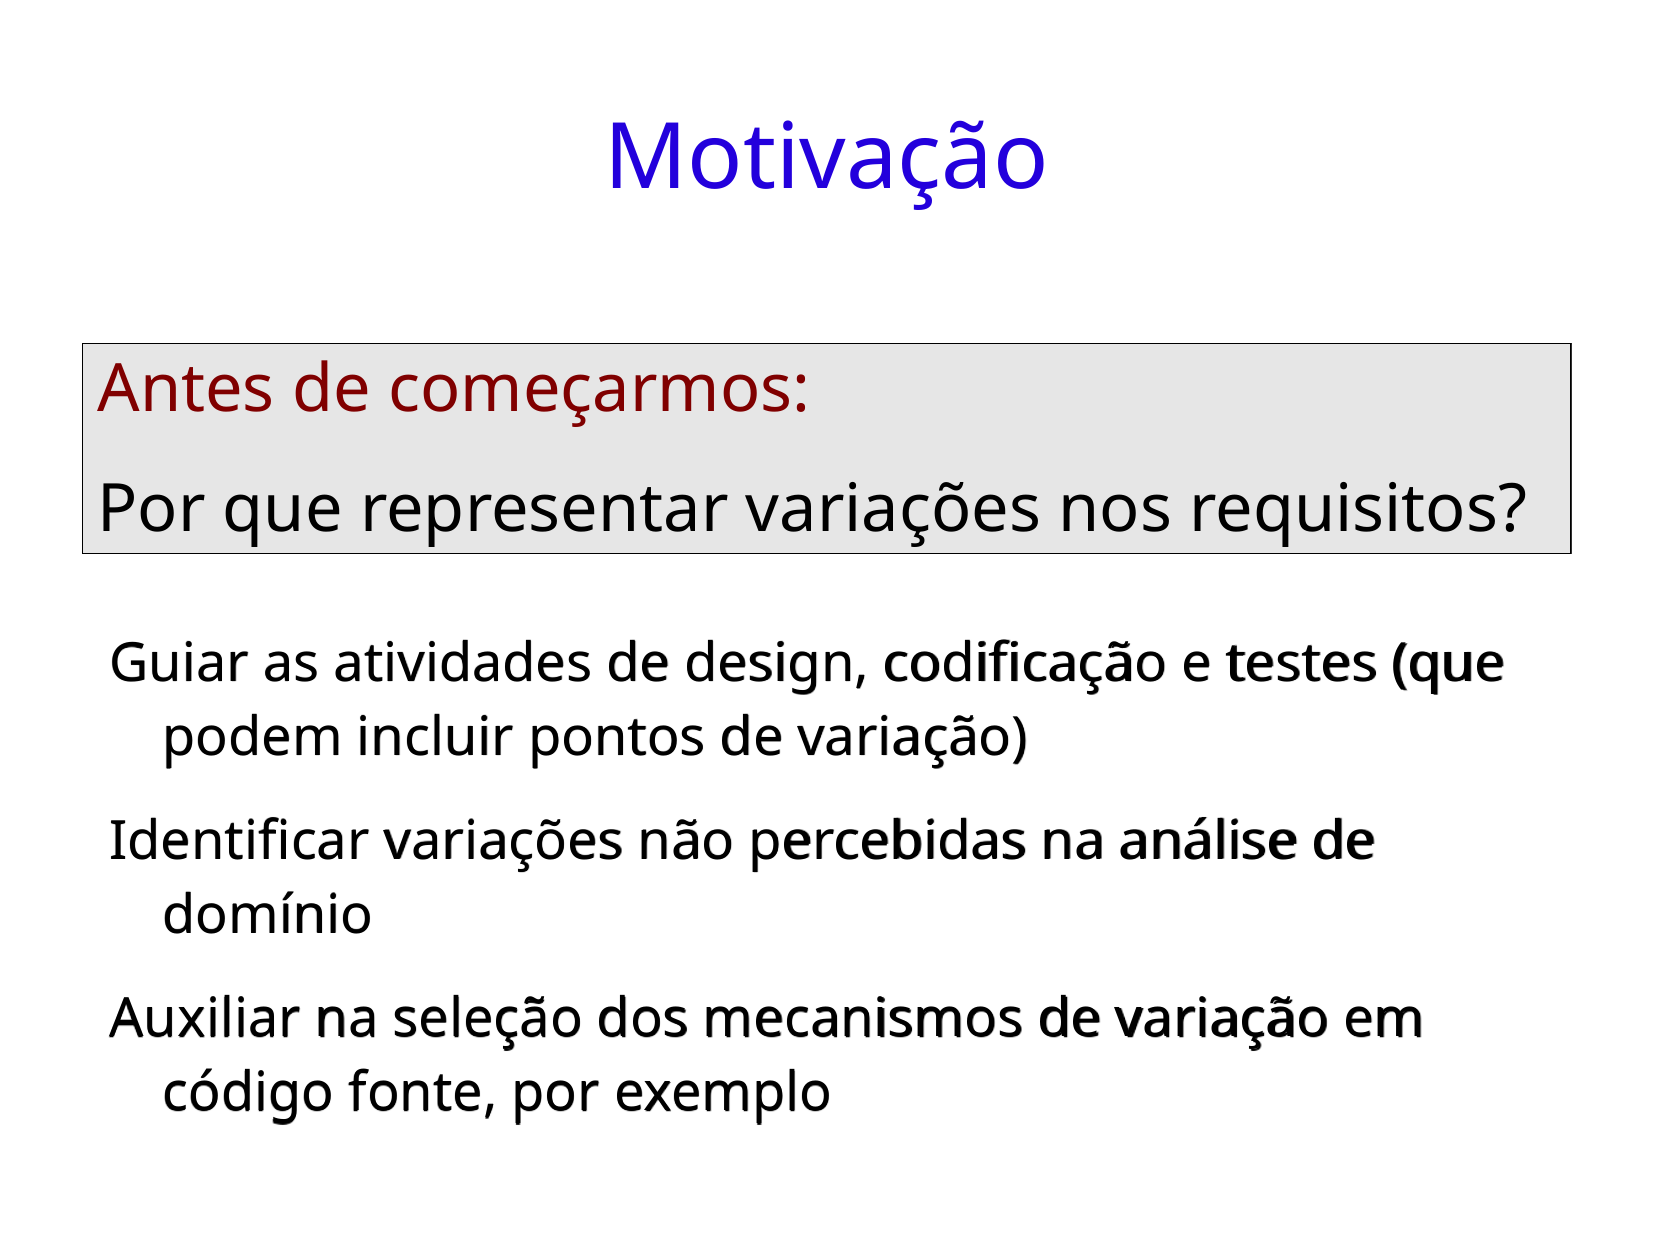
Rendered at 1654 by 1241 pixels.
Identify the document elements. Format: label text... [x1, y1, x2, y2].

list Guiar as atividades de design, codificação e testes (que podem incluir pontos de variação) Identificar variações não percebidas na análise de domínio Auxiliar na seleção dos mecanismos de variação em código fonte, por exemplo [94, 626, 1583, 1135]
list Antes de começarmos: Por que representar variações nos requisitos? [82, 343, 1571, 554]
title Motivação [82, 49, 1571, 257]
